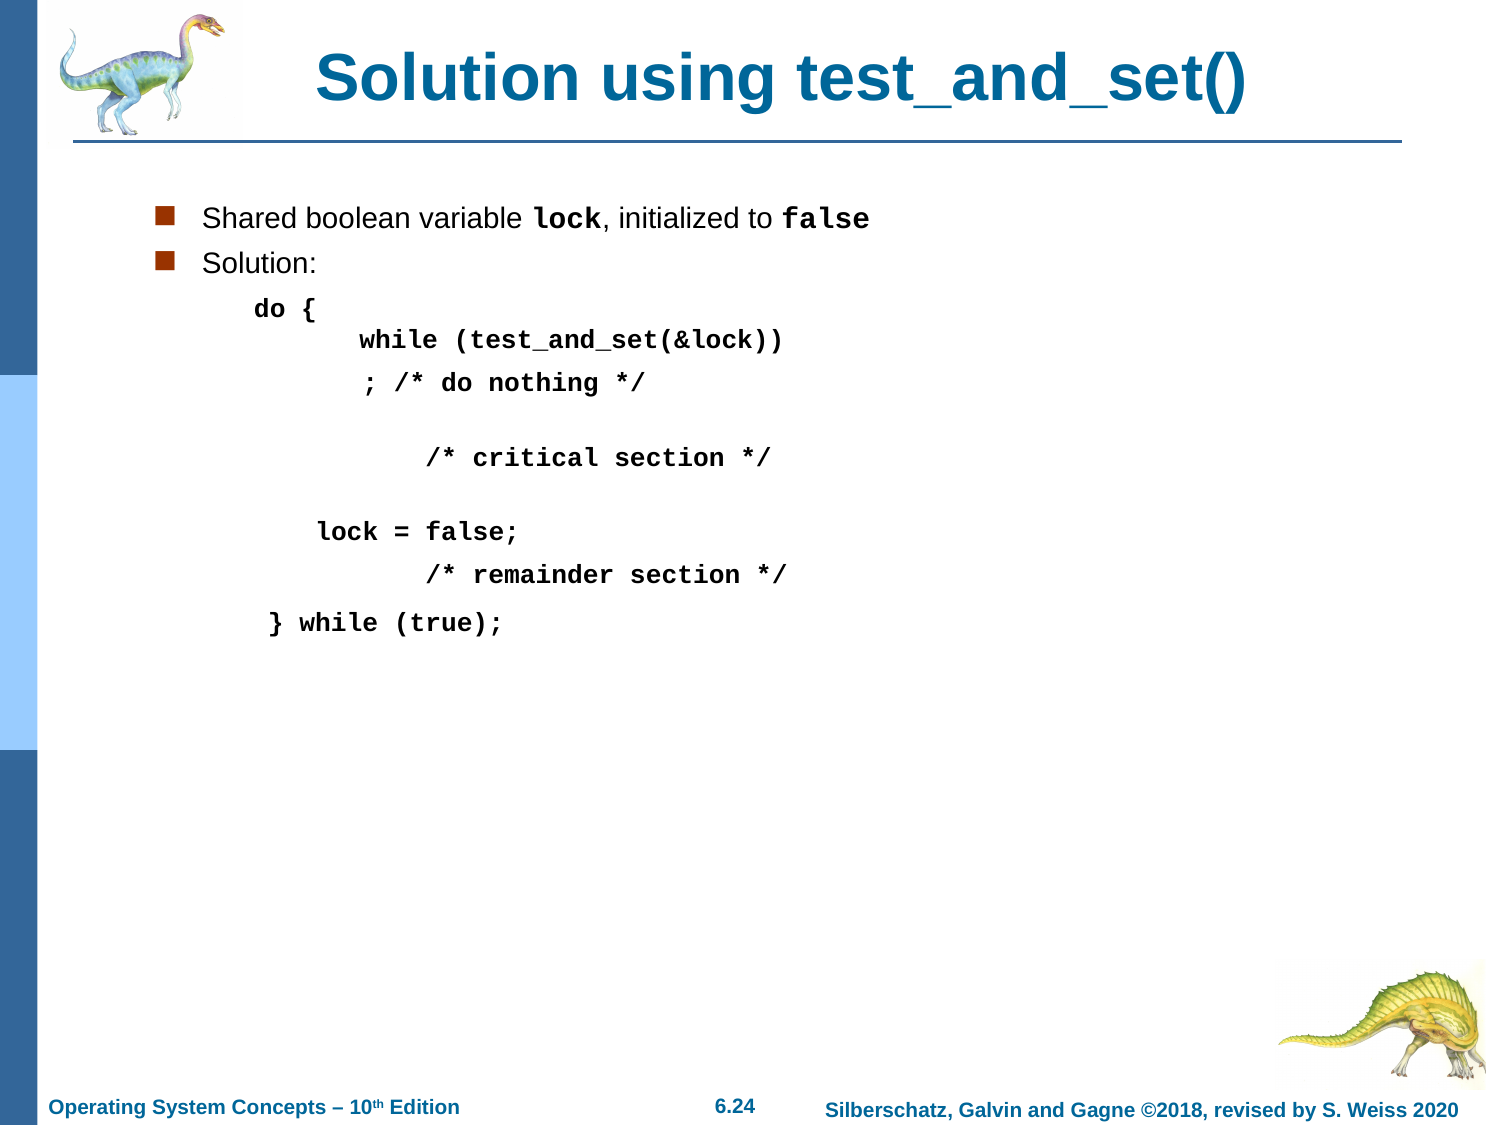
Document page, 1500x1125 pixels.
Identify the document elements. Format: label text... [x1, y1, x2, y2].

title Solution using test_and_set() [139, 26, 1425, 122]
picture [1275, 959, 1486, 1090]
picture [46, 0, 243, 149]
list Shared boolean variable lock, initialized to false Solution: do { while (test_and_set(&lock)) ; /* do nothing */ /* critical section */ lock = false; /* remainder section */ } while (true); [142, 195, 1270, 741]
